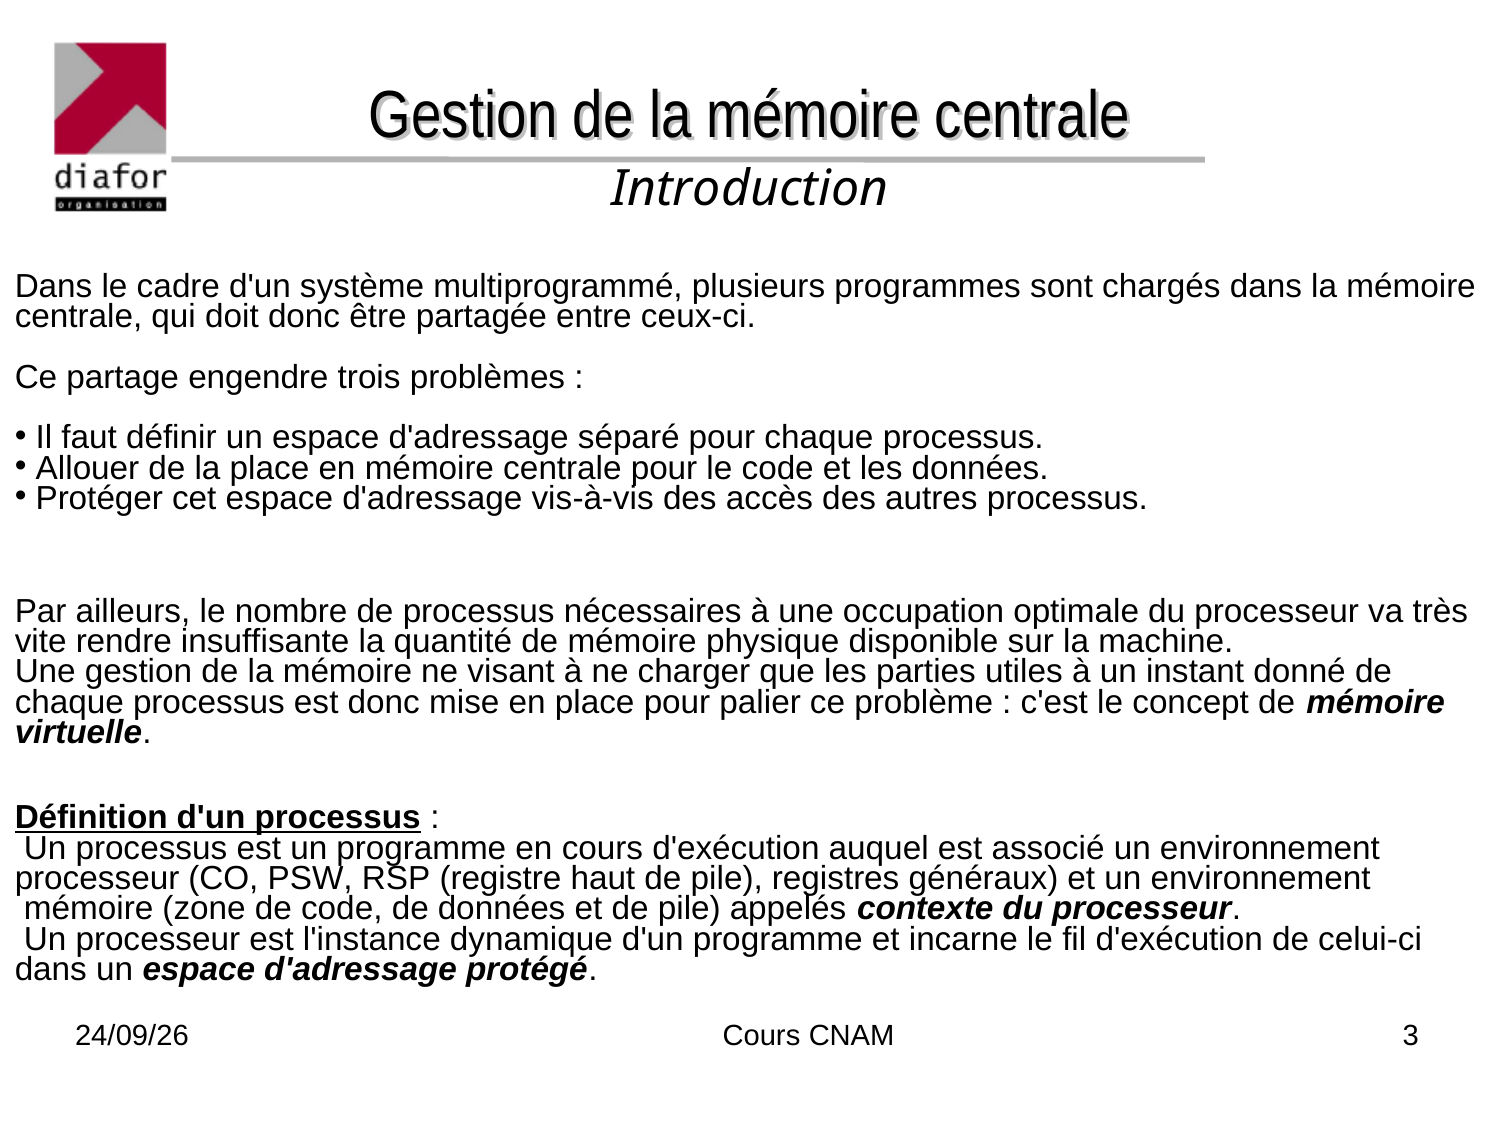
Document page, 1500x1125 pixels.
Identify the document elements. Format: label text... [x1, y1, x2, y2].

title Gestion de la mémoire centrale Introduction [75, 45, 1426, 250]
text_box Dans le cadre d'un système multiprogrammé, plusieurs programmes sont chargés dans la mémoire centrale, qui doit donc être partagée entre ceux-ci. Ce partage engendre trois problèmes : Il faut définir un espace d'adressage séparé pour chaque processus. Allouer de la place en mémoire centrale pour le code et les données. Protéger cet espace d'adressage vis-à-vis des accès des autres processus. [0, 265, 1493, 523]
picture [53, 42, 168, 213]
text_box Définition d'un processus : Un processus est un programme en cours d'exécution auquel est associé un environnement processeur (CO, PSW, RSP (registre haut de pile), registres généraux) et un environnement mémoire (zone de code, de données et de pile) appelés contexte du processeur. Un processeur est l'instance dynamique d'un programme et incarne le fil d'exécution de celui-ci dans un espace d'adressage protégé. [0, 797, 1440, 994]
text_box Par ailleurs, le nombre de processus nécessaires à une occupation optimale du processeur va très vite rendre insuffisante la quantité de mémoire physique disponible sur la machine. Une gestion de la mémoire ne visant à ne charger que les parties utiles à un instant donné de chaque processus est donc mise en place pour palier ce problème : c'est le concept de mémoire virtuelle. [0, 590, 1486, 757]
